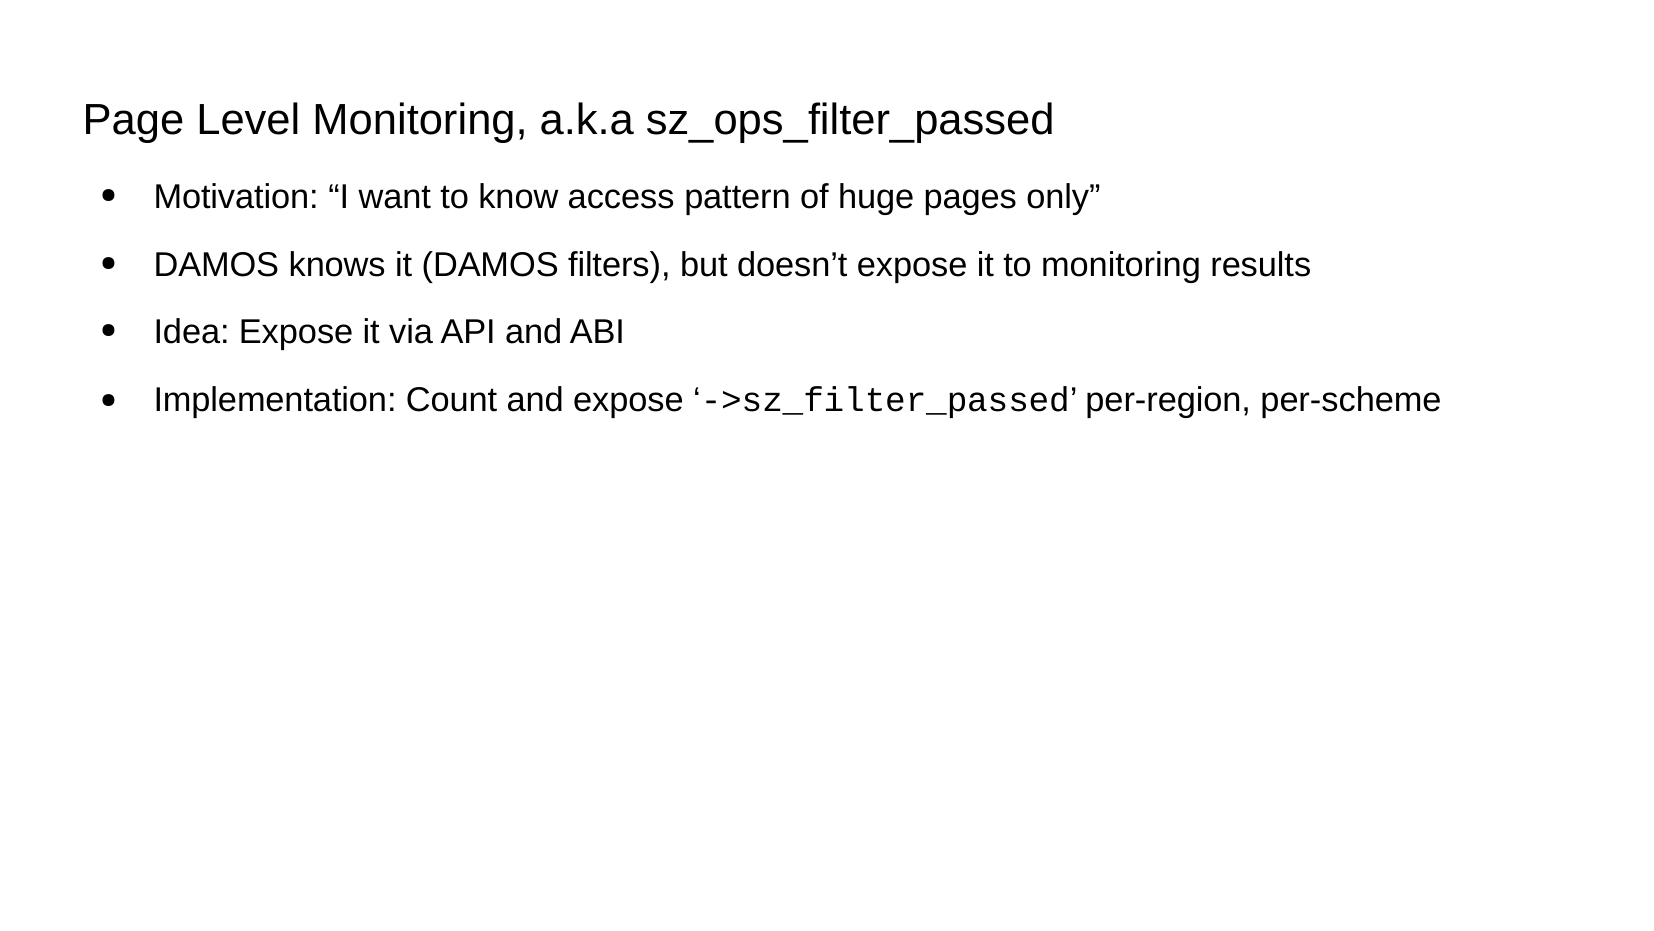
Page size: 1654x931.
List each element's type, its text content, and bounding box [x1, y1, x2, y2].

list Motivation: “I want to know access pattern of huge pages only” DAMOS knows it (DAMOS filters), but doesn’t expose it to monitoring results Idea: Expose it via API and ABI Implementation: Count and expose ‘->sz_filter_passed’ per-region, per-scheme [82, 177, 1571, 833]
title Page Level Monitoring, a.k.a sz_ops_filter_passed [82, 81, 1571, 157]
